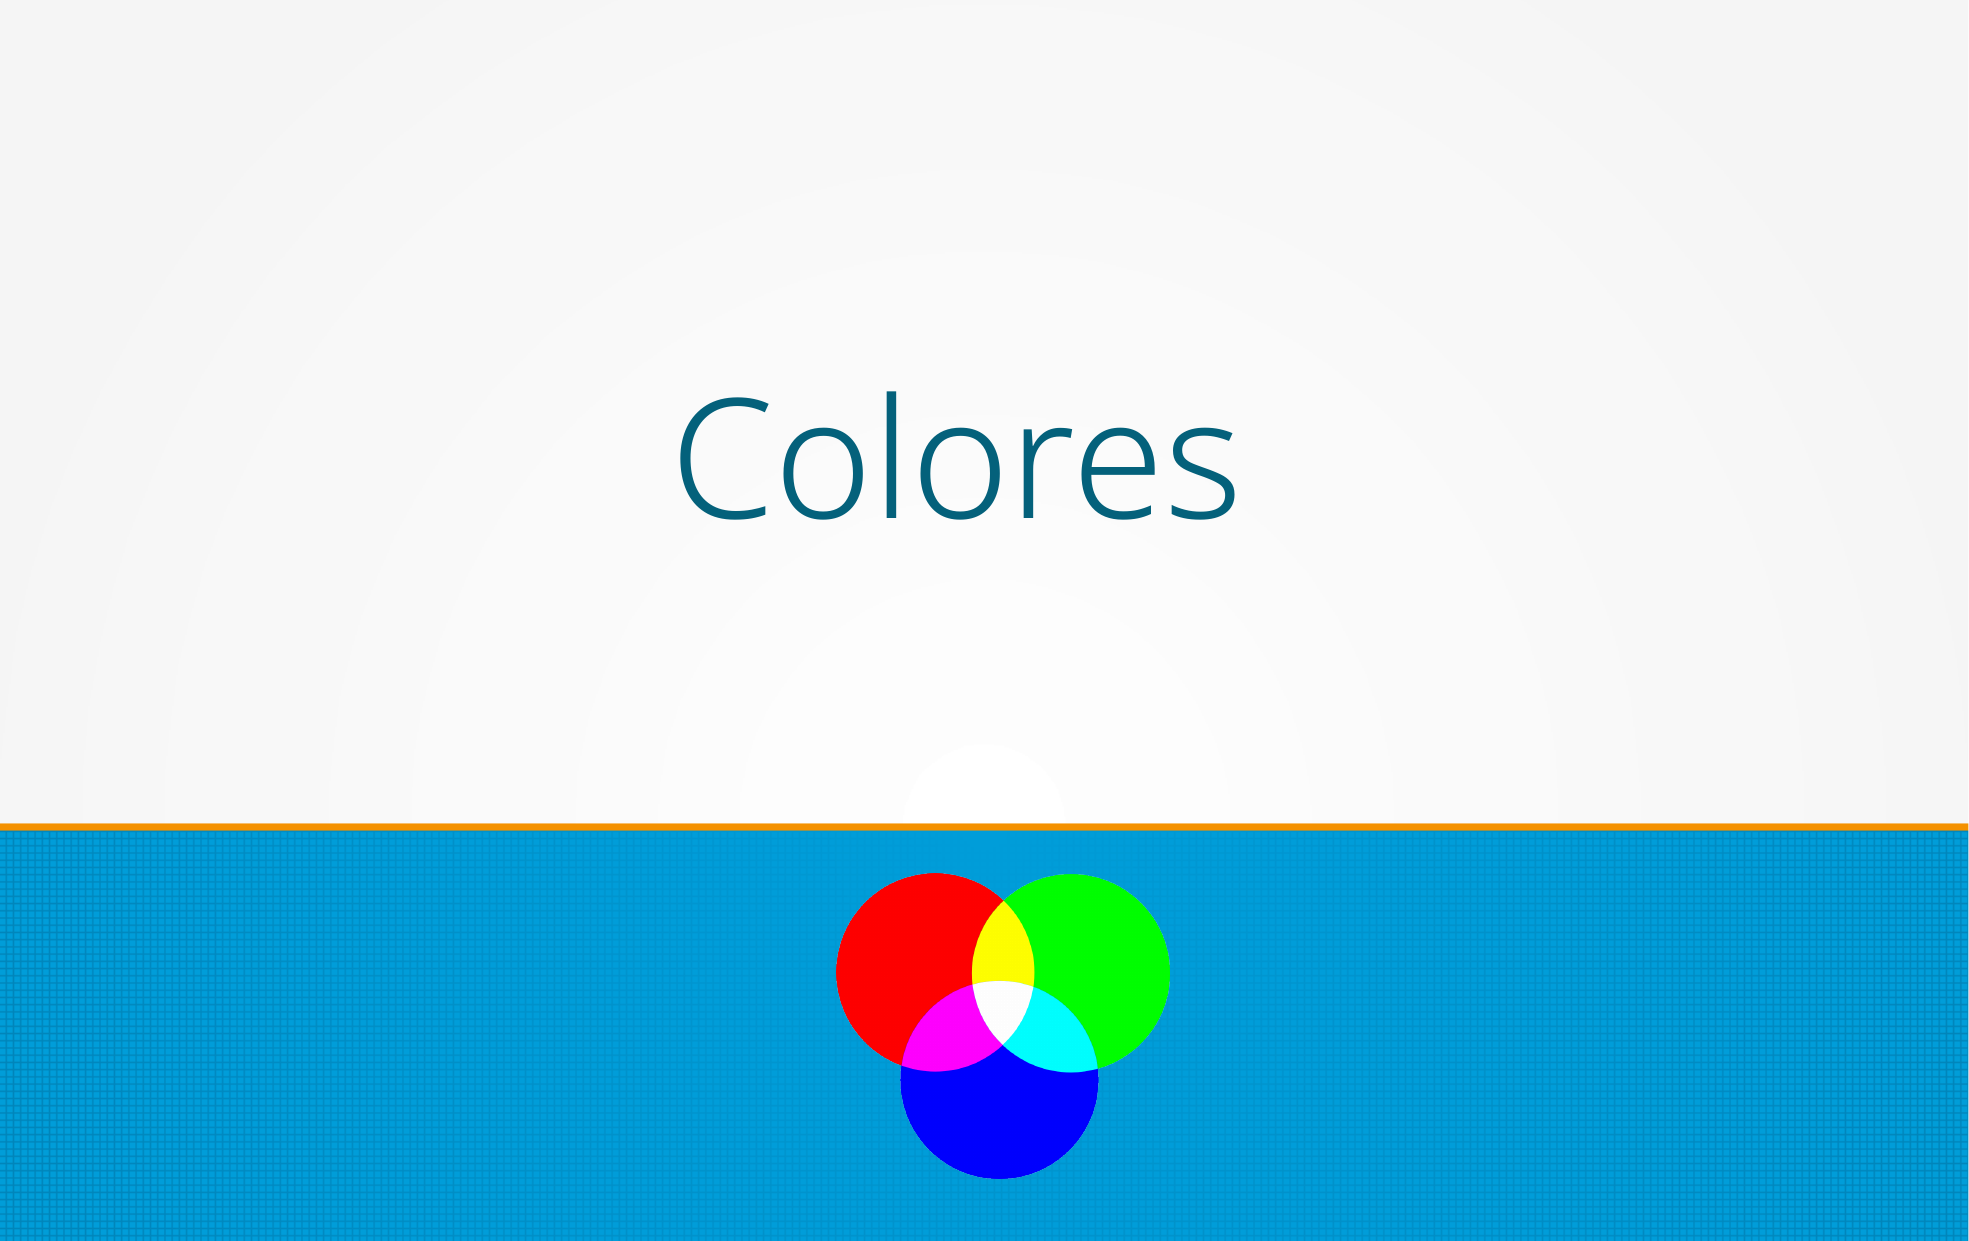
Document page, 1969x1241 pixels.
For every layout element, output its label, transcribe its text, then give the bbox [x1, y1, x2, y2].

title Colores [71, 224, 1843, 568]
picture [837, 874, 1169, 1178]
picture [0, 0, 1969, 830]
